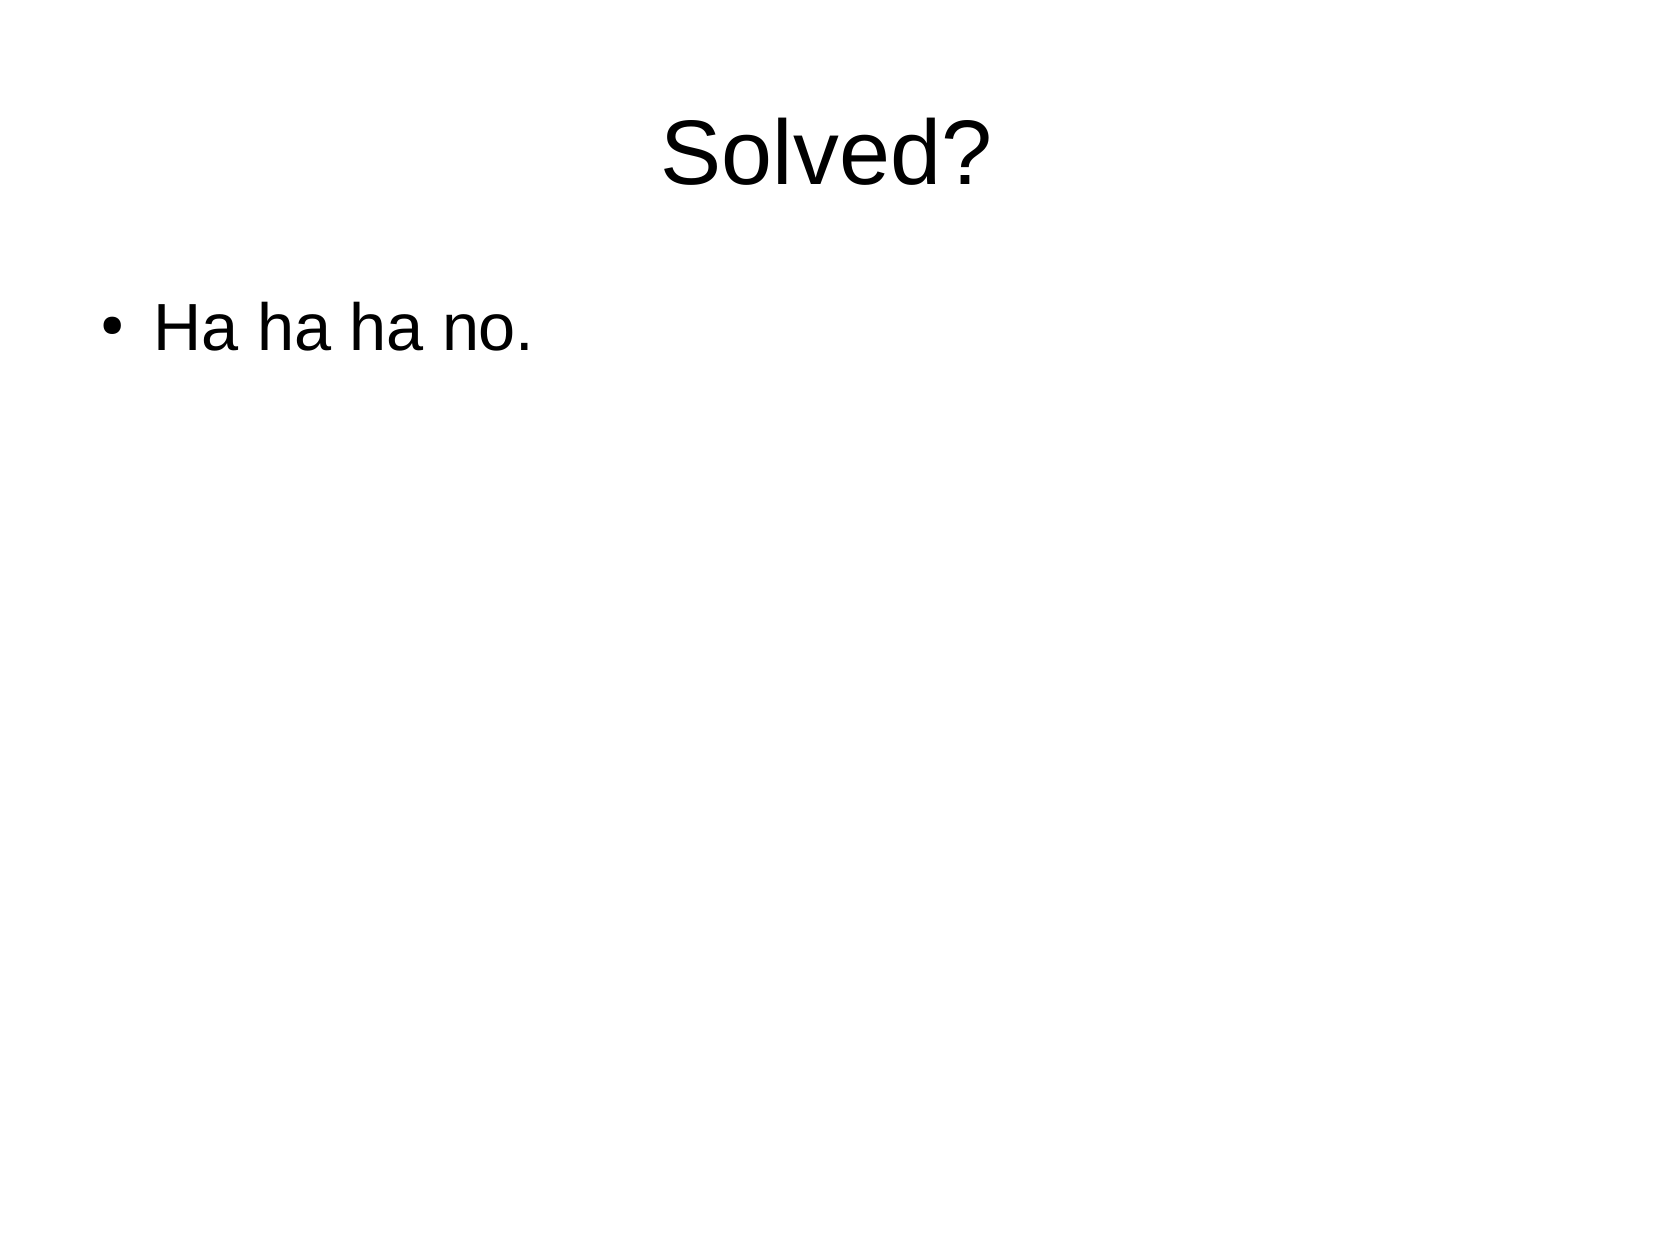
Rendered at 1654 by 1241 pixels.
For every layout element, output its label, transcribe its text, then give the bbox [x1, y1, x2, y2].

list Ha ha ha no. [82, 290, 1538, 1010]
title Solved? [82, 49, 1571, 257]
